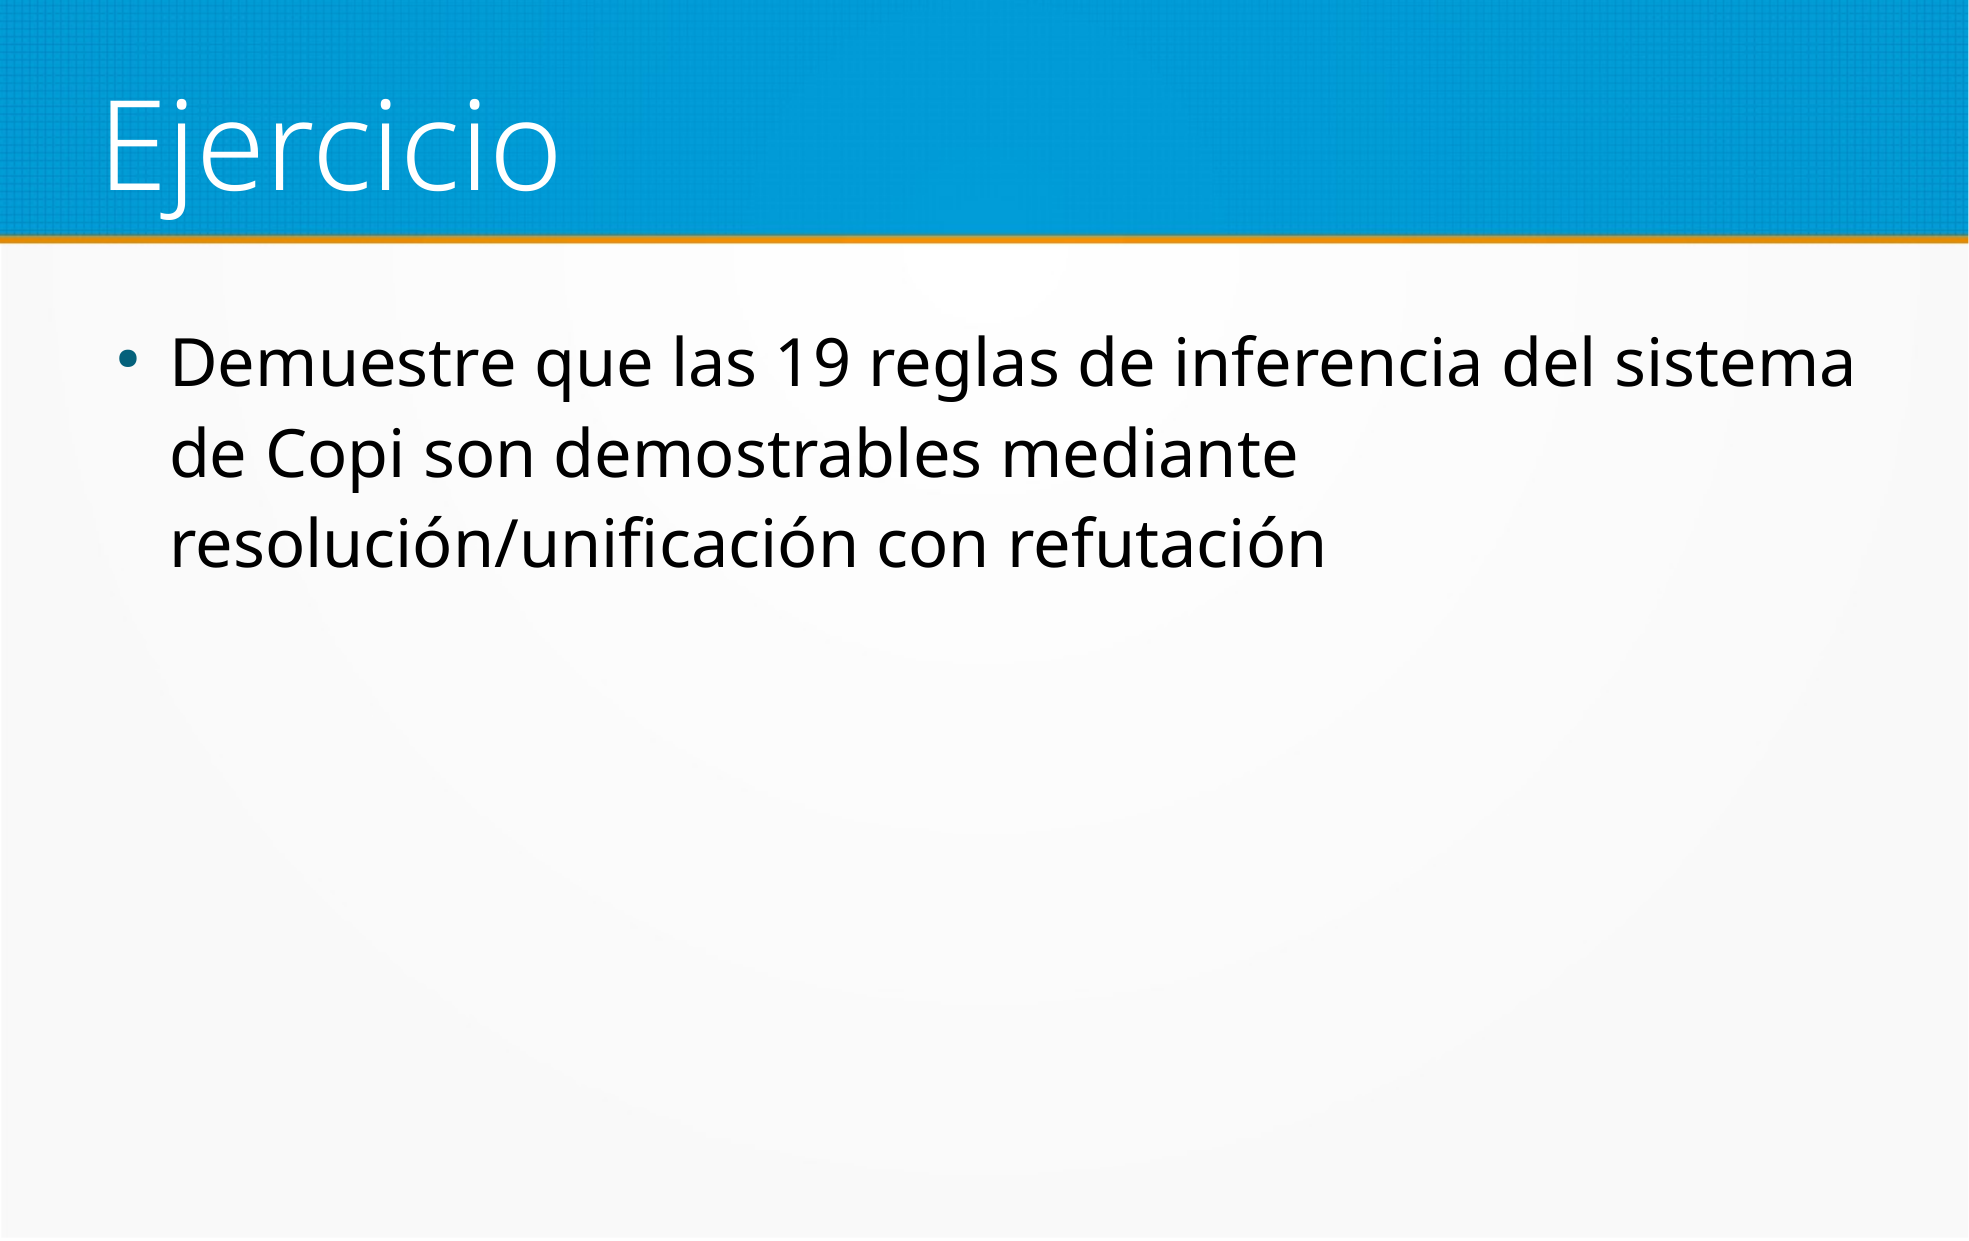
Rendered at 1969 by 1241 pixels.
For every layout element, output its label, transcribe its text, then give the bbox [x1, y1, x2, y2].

picture [0, 233, 1969, 1241]
list Demuestre que las 19 reglas de inferencia del sistema de Copi son demostrables mediante resolución/unificación con refutación [98, 315, 1861, 1081]
title Ejercicio [98, 19, 1870, 227]
